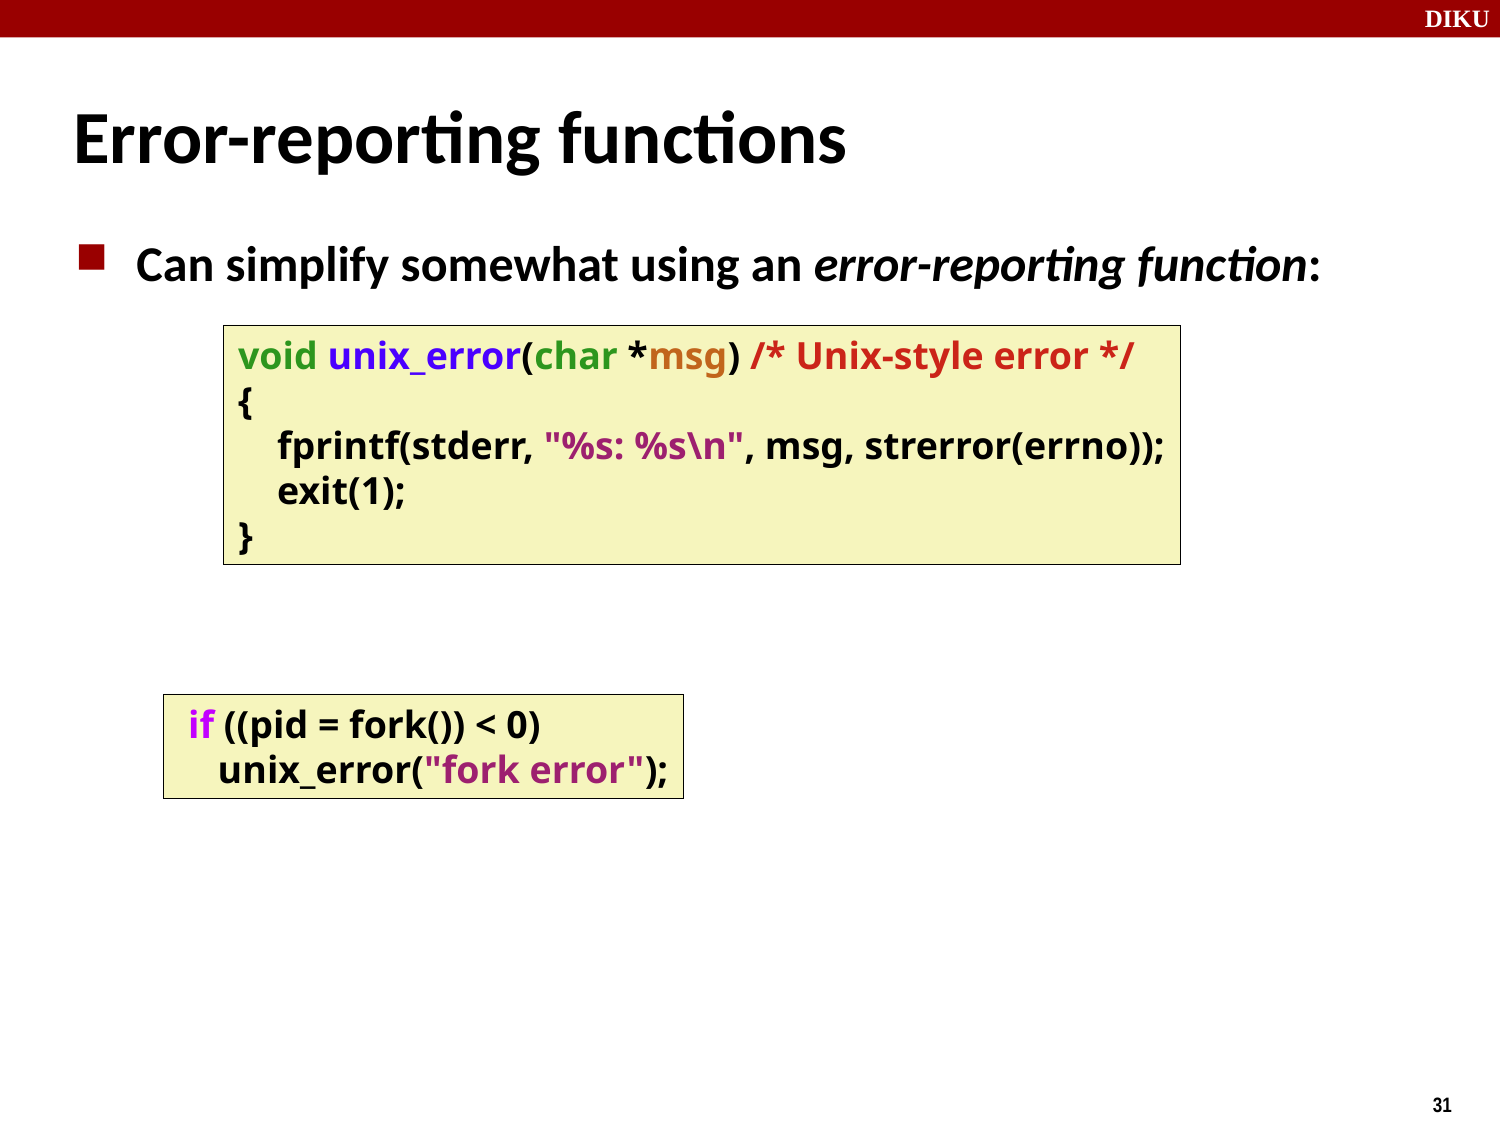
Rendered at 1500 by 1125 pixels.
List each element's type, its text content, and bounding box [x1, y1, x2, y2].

text_box if ((pid = fork()) < 0) unix_error("fork error"); [163, 693, 684, 799]
title Error-reporting functions [58, 71, 1304, 197]
text_box void unix_error(char *msg) /* Unix-style error */ { fprintf(stderr, "%s: %s\n", msg, strerror(errno)); exit(1); } [223, 324, 1180, 565]
list Can simplify somewhat using an error-reporting function: [65, 223, 1361, 300]
